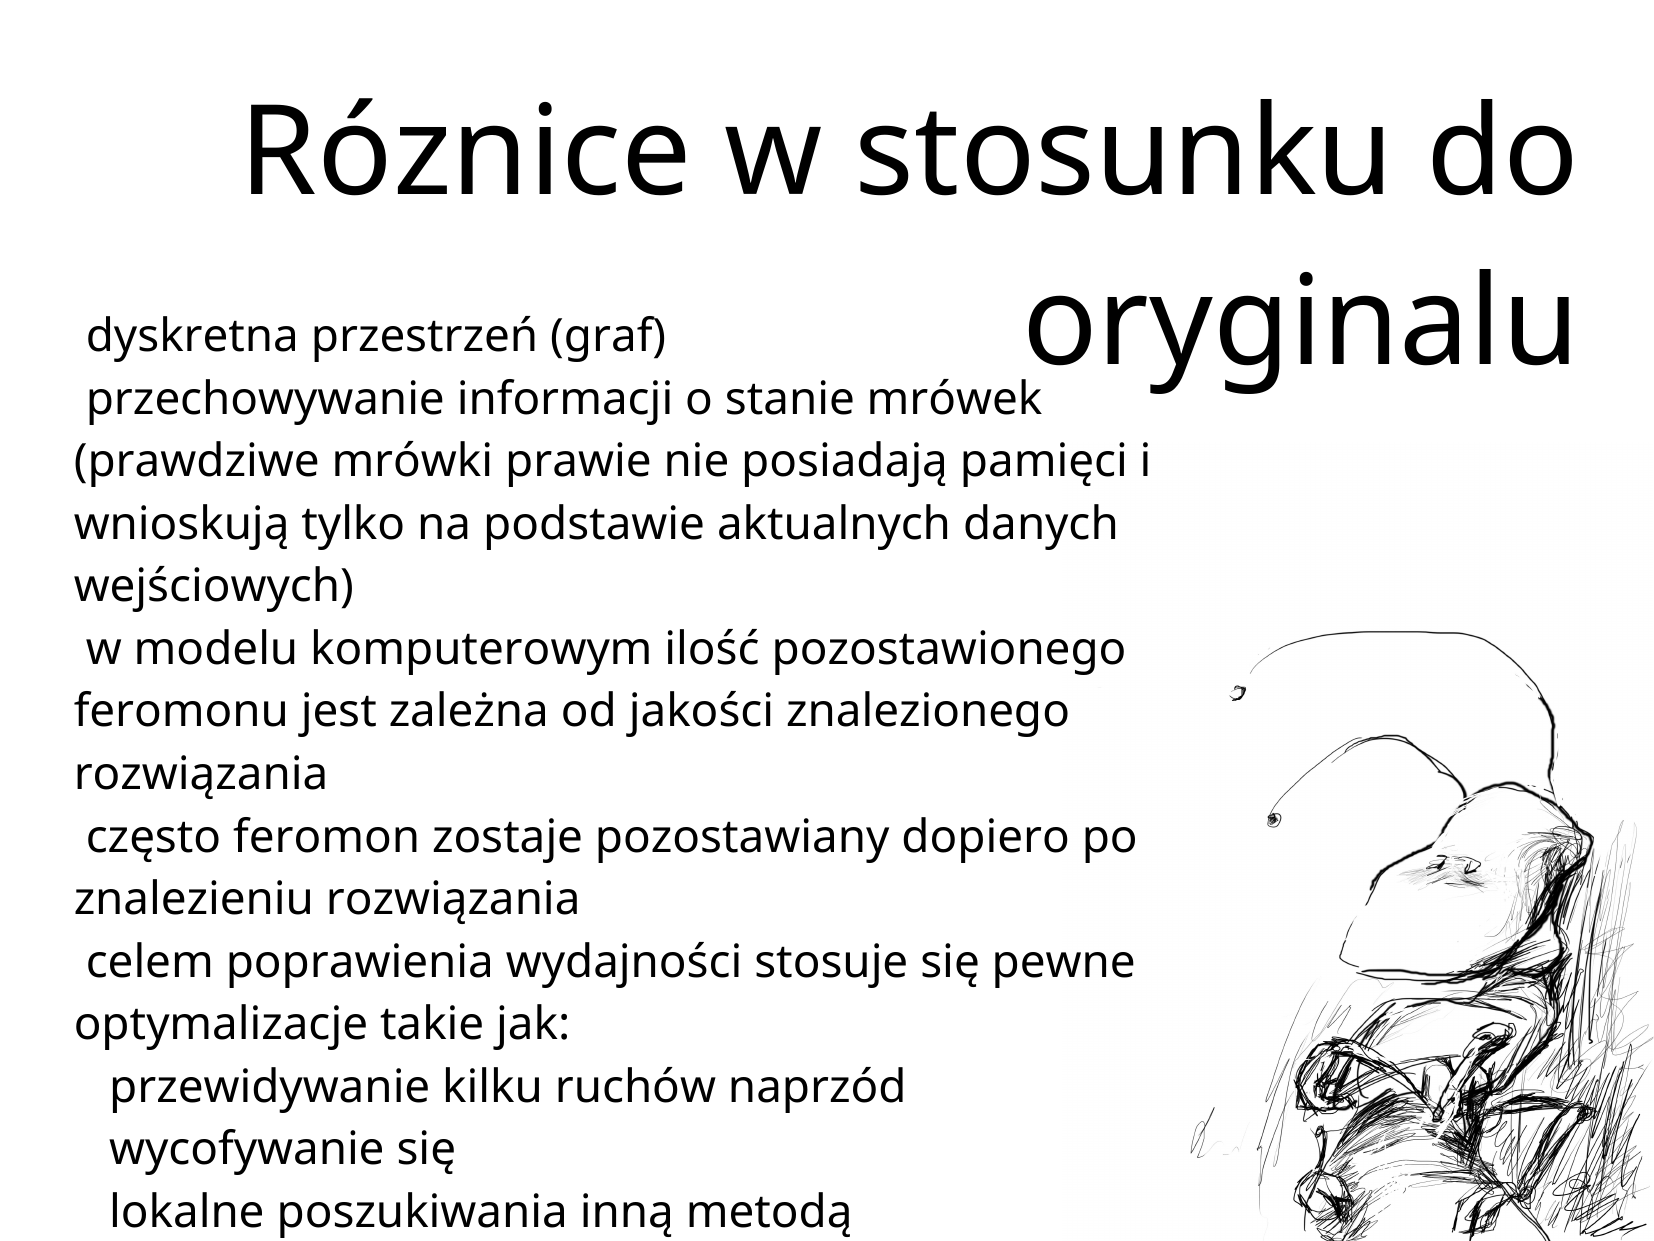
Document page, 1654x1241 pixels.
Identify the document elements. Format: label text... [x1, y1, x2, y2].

text_box Róznice w stosunku do oryginalu [59, 53, 1595, 223]
text_box dyskretna przestrzeń (graf) przechowywanie informacji o stanie mrówek (prawdziwe mrówki prawie nie posiadają pamięci i wnioskują tylko na podstawie aktualnych danych wejściowych) w modelu komputerowym ilość pozostawionego feromonu jest zależna od jakości znalezionego rozwiązania często feromon zostaje pozostawiany dopiero po znalezieniu rozwiązania celem poprawienia wydajności stosuje się pewne optymalizacje takie jak: przewidywanie kilku ruchów naprzód wycofywanie się lokalne poszukiwania inną metodą [59, 295, 1182, 1189]
picture [1062, 442, 1654, 1241]
